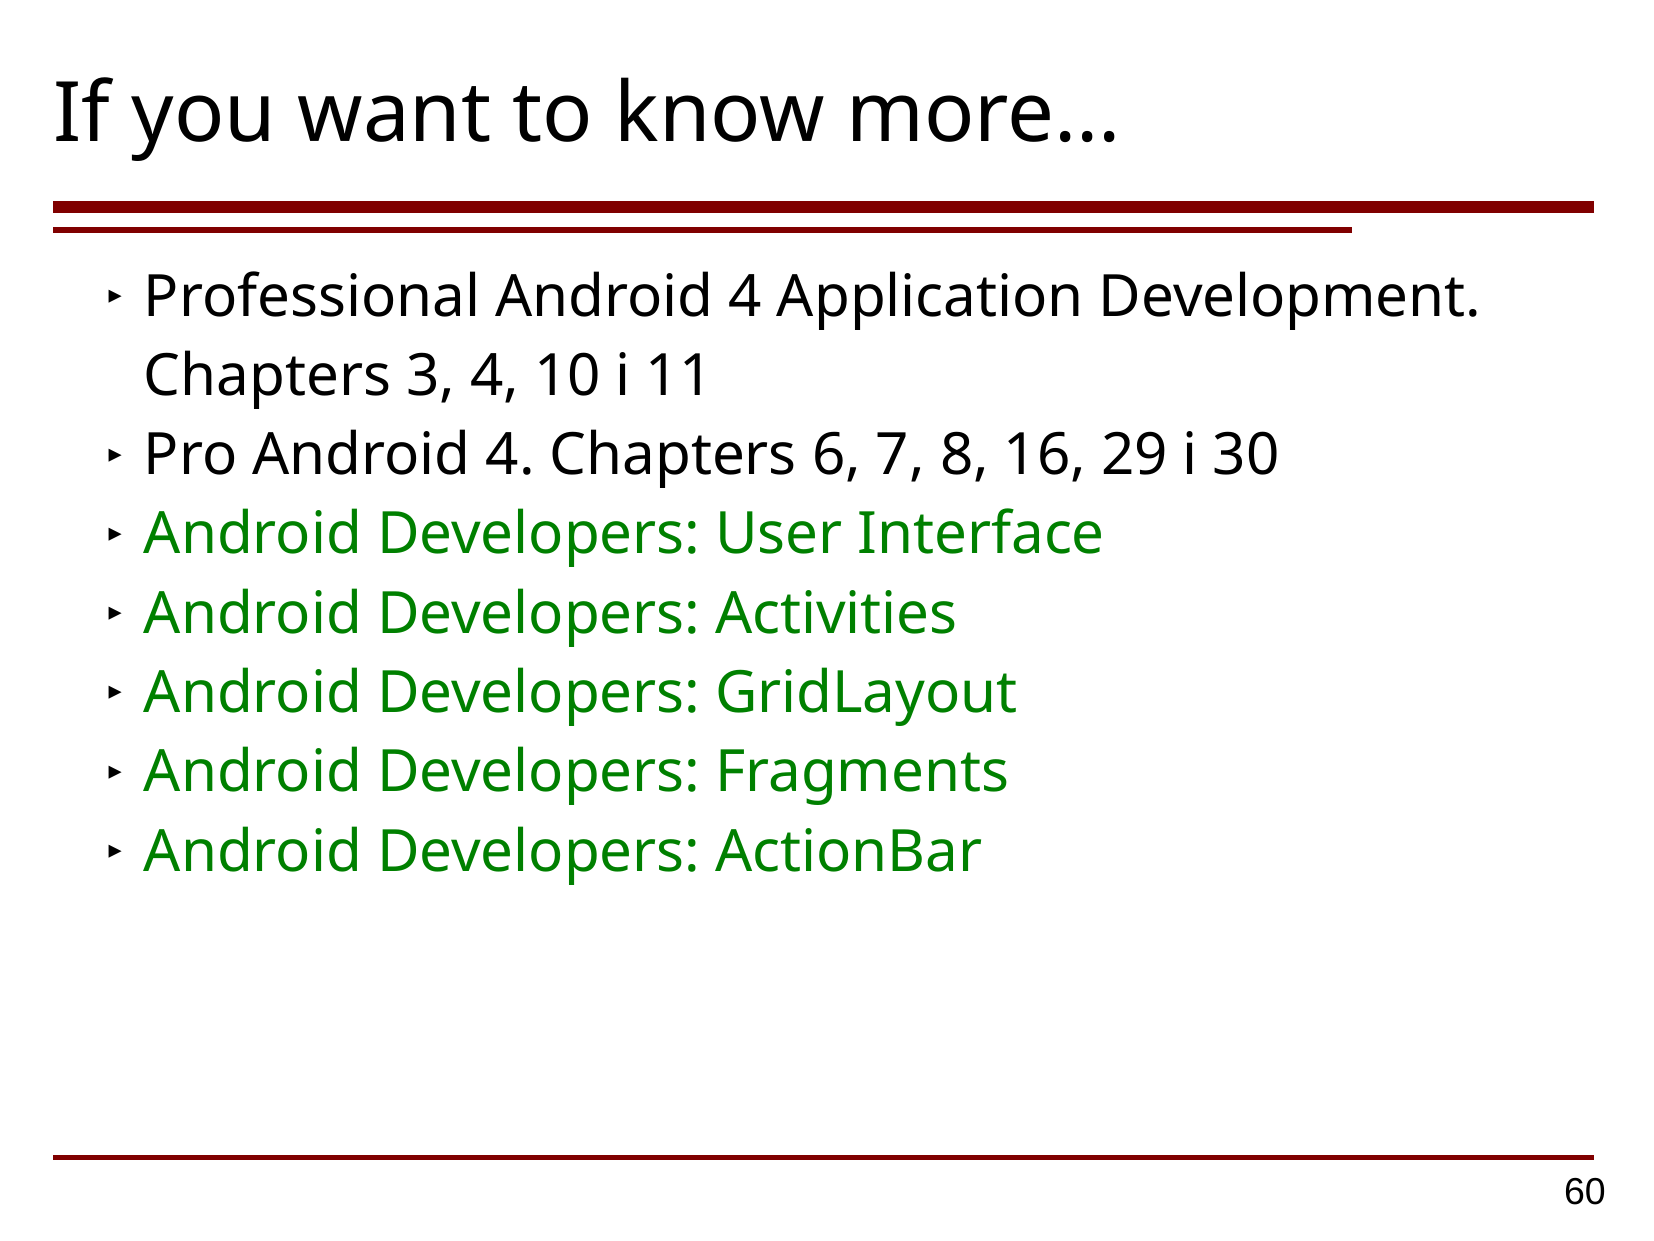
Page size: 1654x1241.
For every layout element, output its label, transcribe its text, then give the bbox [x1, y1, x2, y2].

subtitle If you want to know more... [53, 48, 1542, 172]
text_box Professional Android 4 Application Development. Chapters 3, 4, 10 i 11 Pro Android 4. Chapters 6, 7, 8, 16, 29 i 30 Android Developers: User Interface Android Developers: Activities Android Developers: GridLayout Android Developers: Fragments Android Developers: ActionBar [58, 246, 1588, 1205]
text_box <número> [35, 1163, 1654, 1221]
